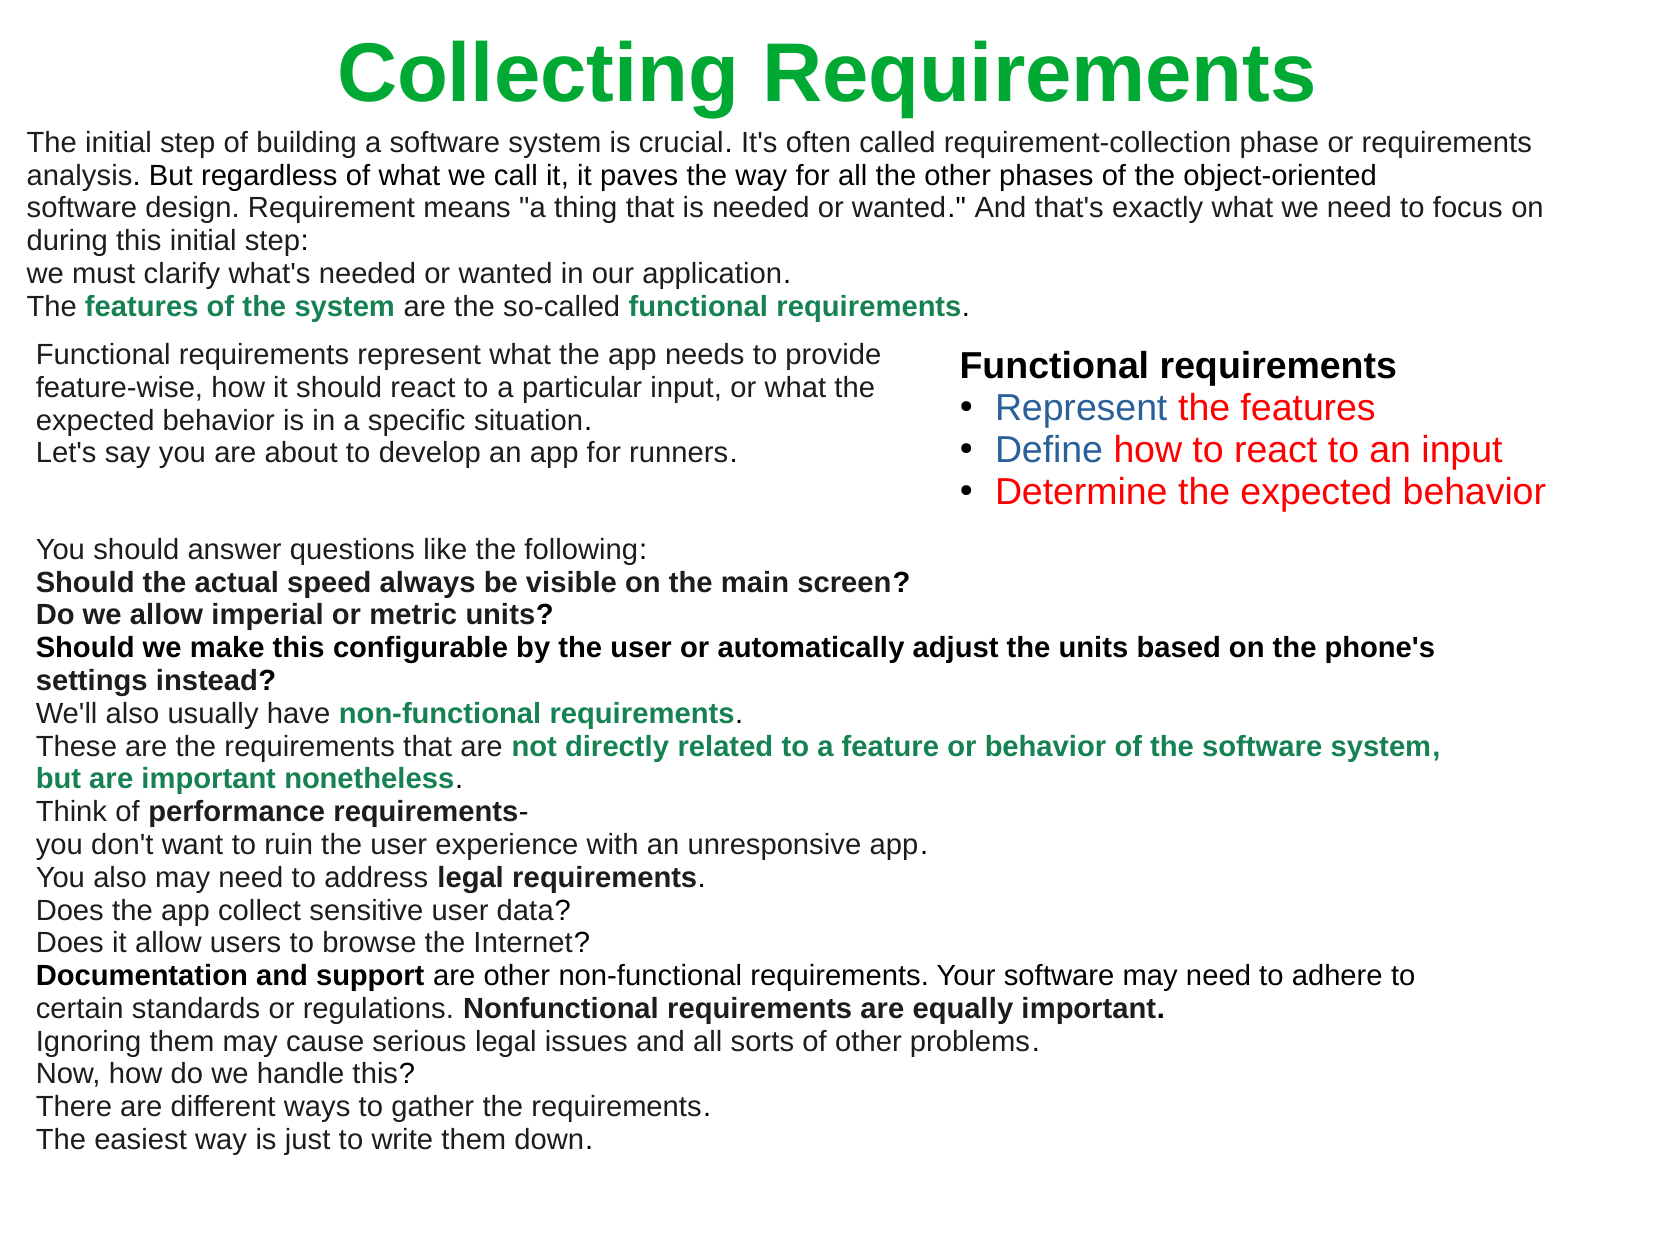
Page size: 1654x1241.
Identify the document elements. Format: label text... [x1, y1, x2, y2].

text_box Functional requirements Represent the features Define how to react to an input Determine the expected behavior [944, 336, 1625, 525]
text_box The initial step of building a software system is crucial. It's often called requirement-collection phase or requirements analysis. But regardless of what we call it, it paves the way for all the other phases of the object-oriented software design. Requirement means "a thing that is needed or wanted." And that's exactly what we need to focus on during this initial step: we must clarify what's needed or wanted in our application. The features of the system are the so-called functional requirements. [11, 118, 1595, 414]
title Collecting Requirements [83, 26, 1572, 118]
text_box Functional requirements represent what the app needs to provide feature-wise, how it should react to a particular input, or what the expected behavior is in a specific situation. Let's say you are about to develop an app for runners. [21, 330, 939, 508]
text_box You should answer questions like the following: Should the actual speed always be visible on the main screen? Do we allow imperial or metric units? Should we make this configurable by the user or automatically adjust the units based on the phone's settings instead? We'll also usually have non-functional requirements. These are the requirements that are not directly related to a feature or behavior of the software system, but are important nonetheless. Think of performance requirements- you don't want to ruin the user experience with an unresponsive app. You also may need to address legal requirements. Does the app collect sensitive user data? Does it allow users to browse the Internet? Documentation and support are other non-functional requirements. Your software may need to adhere to certain standards or regulations. Nonfunctional requirements are equally important. Ignoring them may cause serious legal issues and all sorts of other problems. Now, how do we handle this? There are different ways to gather the requirements. The easiest way is just to write them down. [21, 525, 1625, 1211]
